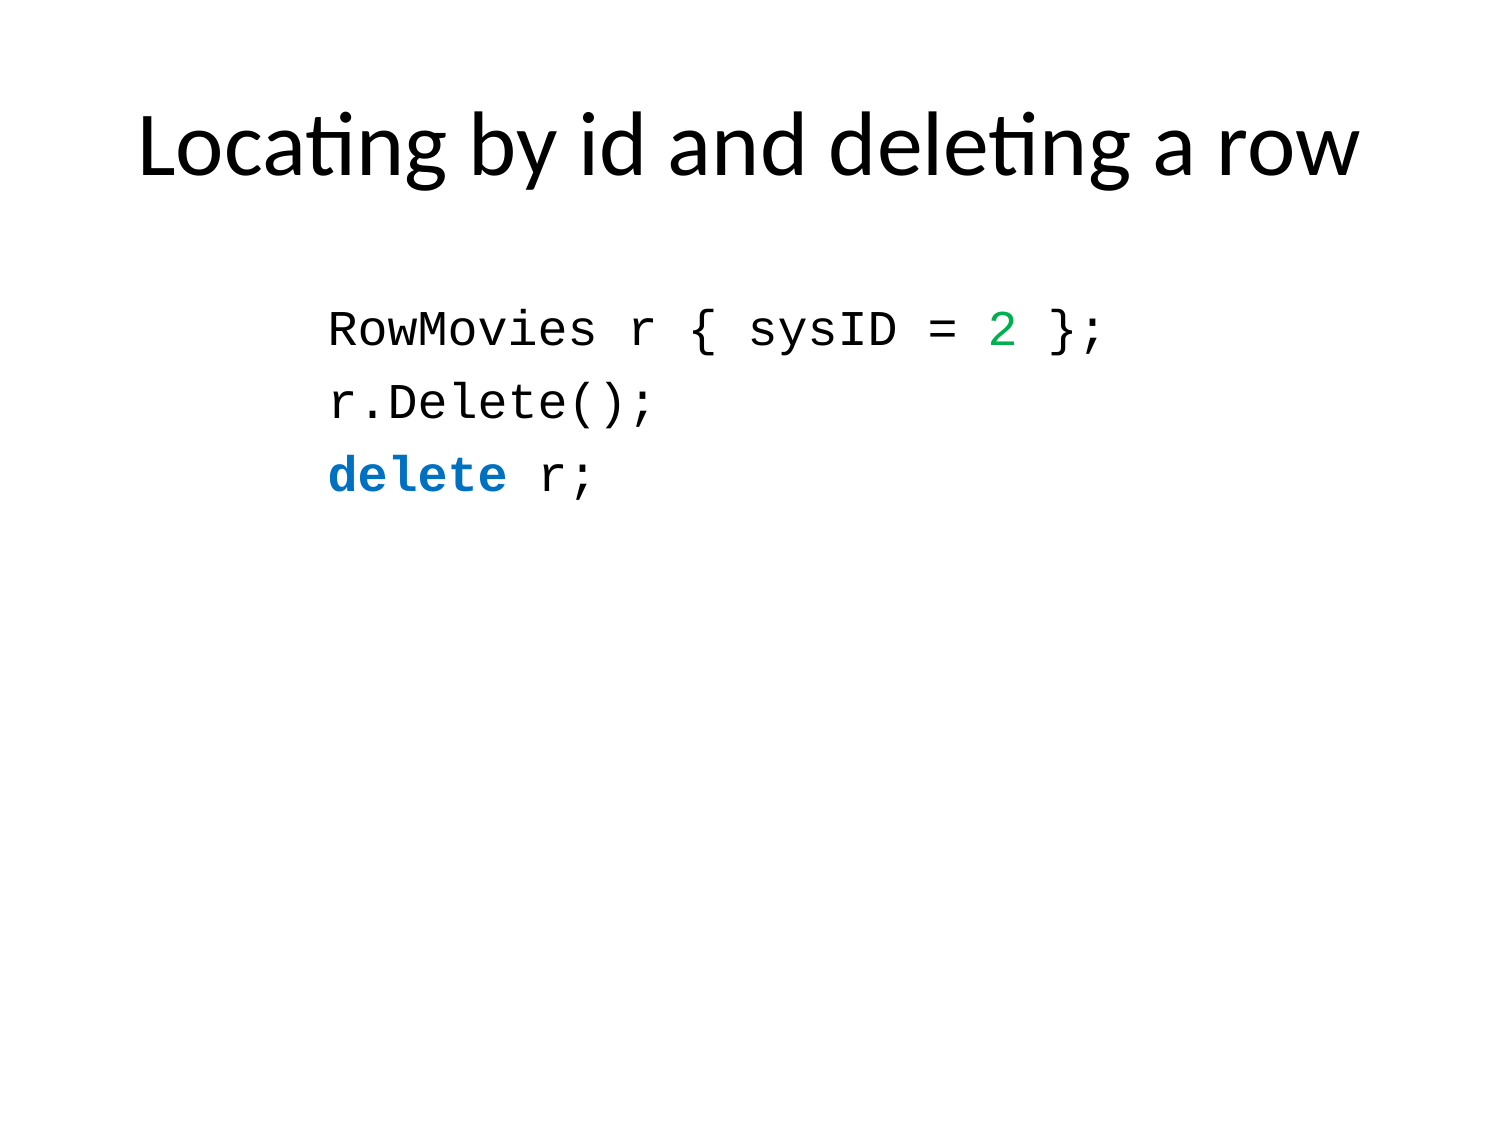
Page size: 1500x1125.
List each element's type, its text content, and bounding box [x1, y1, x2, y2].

title Locating by id and deleting a row [75, 45, 1425, 233]
list RowMovies r { sysID = 2 }; r.Delete(); delete r; [312, 287, 1163, 538]
